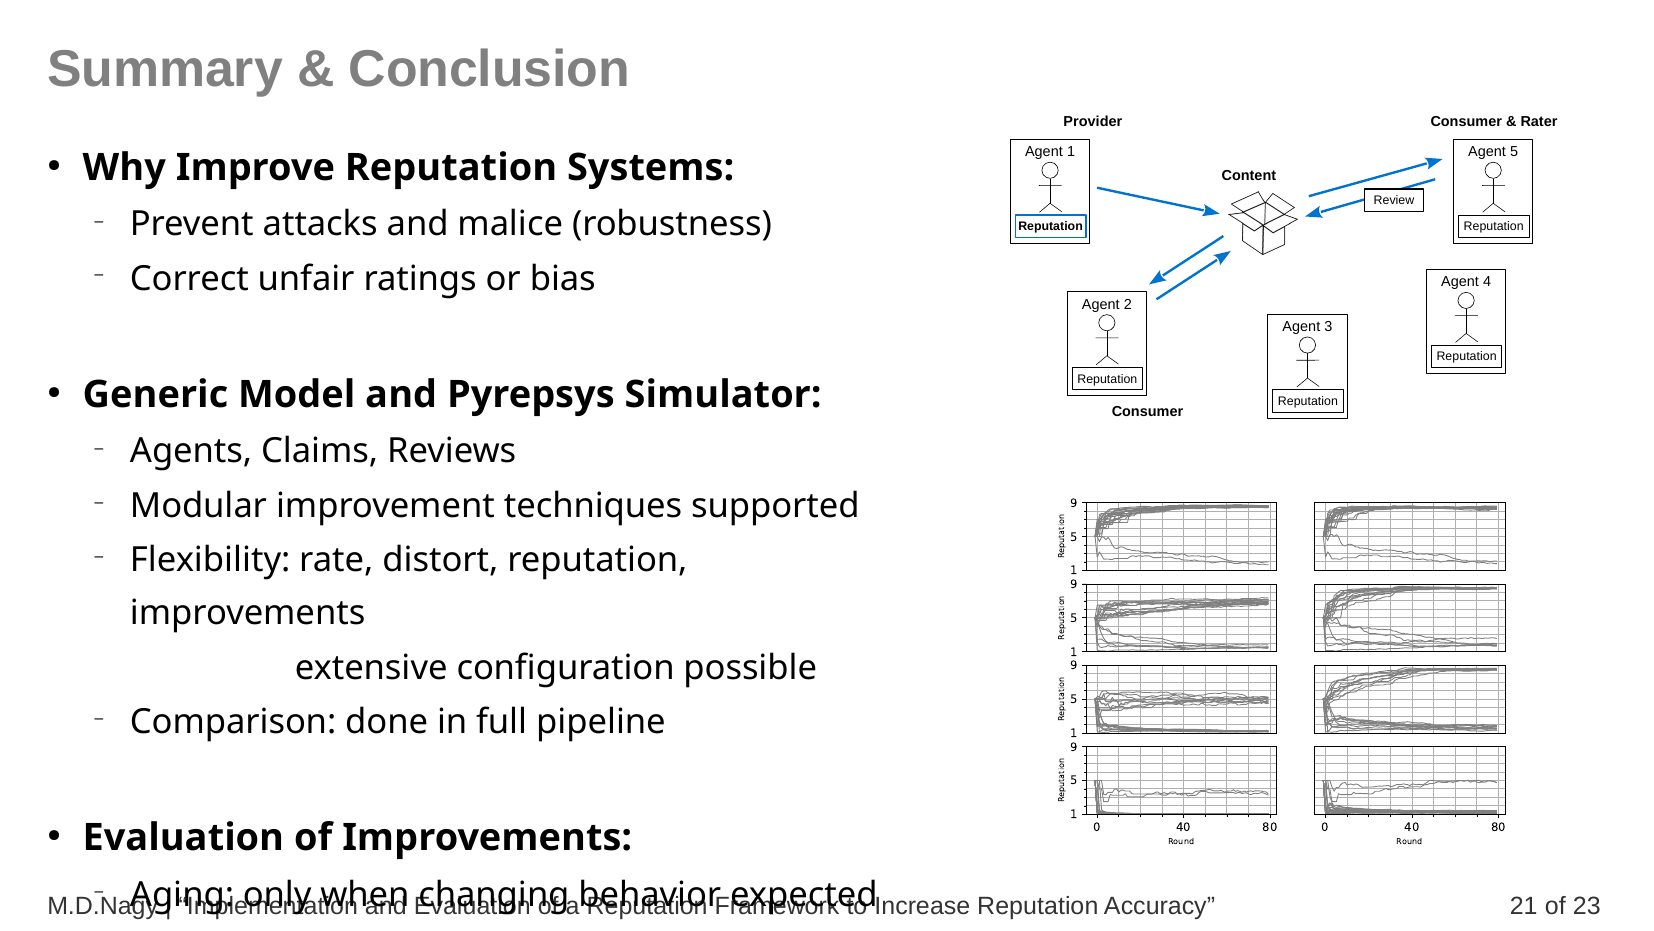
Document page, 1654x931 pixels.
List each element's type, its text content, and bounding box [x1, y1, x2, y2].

picture [1049, 495, 1516, 856]
list Why Improve Reputation Systems: Prevent attacks and malice (robustness) Correct unfair ratings or bias Generic Model and Pyrepsys Simulator: Agents, Claims, Reviews Modular improvement techniques supported Flexibility: rate, distort, reputation, improvements extensive configuration possible Comparison: done in full pipeline Evaluation of Improvements: Aging: only when changing behavior expected Weights: can salvage “good” agents [47, 132, 901, 857]
title Summary & Conclusion [47, 39, 1471, 98]
picture [990, 105, 1576, 433]
